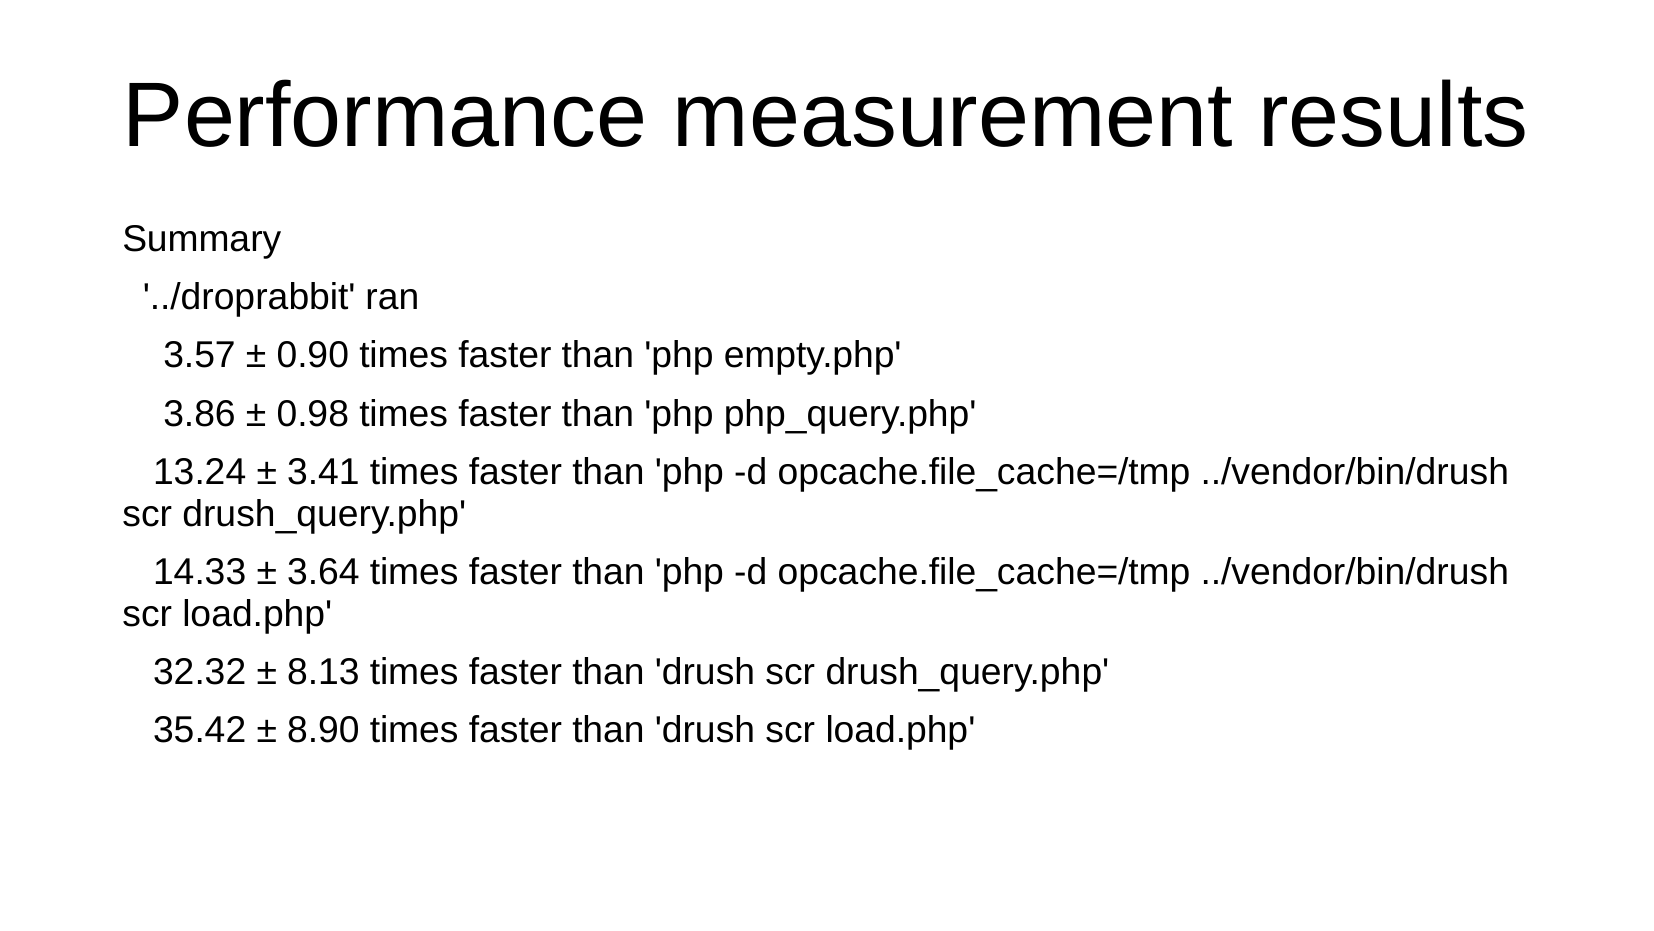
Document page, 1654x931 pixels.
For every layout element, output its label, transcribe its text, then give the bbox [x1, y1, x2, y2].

title Performance measurement results [82, 37, 1571, 193]
list Summary '../droprabbit' ran 3.57 ± 0.90 times faster than 'php empty.php' 3.86 ± 0.98 times faster than 'php php_query.php' 13.24 ± 3.41 times faster than 'php -d opcache.file_cache=/tmp ../vendor/bin/drush scr drush_query.php' 14.33 ± 3.64 times faster than 'php -d opcache.file_cache=/tmp ../vendor/bin/drush scr load.php' 32.32 ± 8.13 times faster than 'drush scr drush_query.php' 35.42 ± 8.90 times faster than 'drush scr load.php' [82, 217, 1571, 758]
